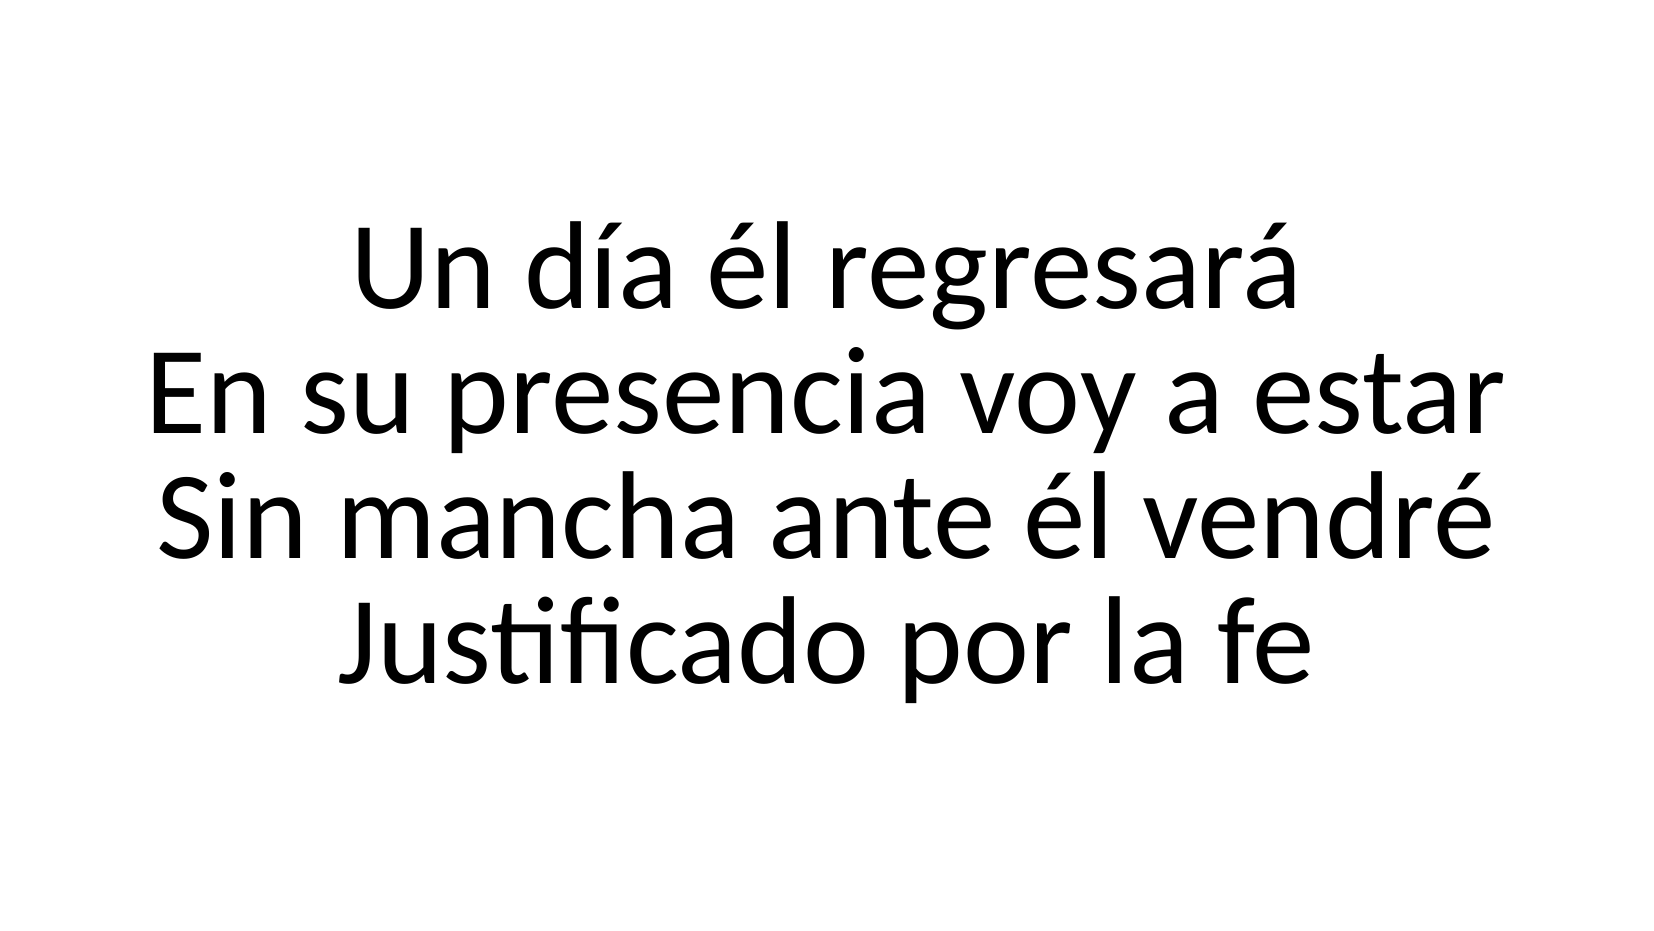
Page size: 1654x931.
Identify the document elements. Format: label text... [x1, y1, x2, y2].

title Un día él regresará En su presencia voy a estar Sin mancha ante él vendré Justificado por la fe [0, 0, 1654, 931]
